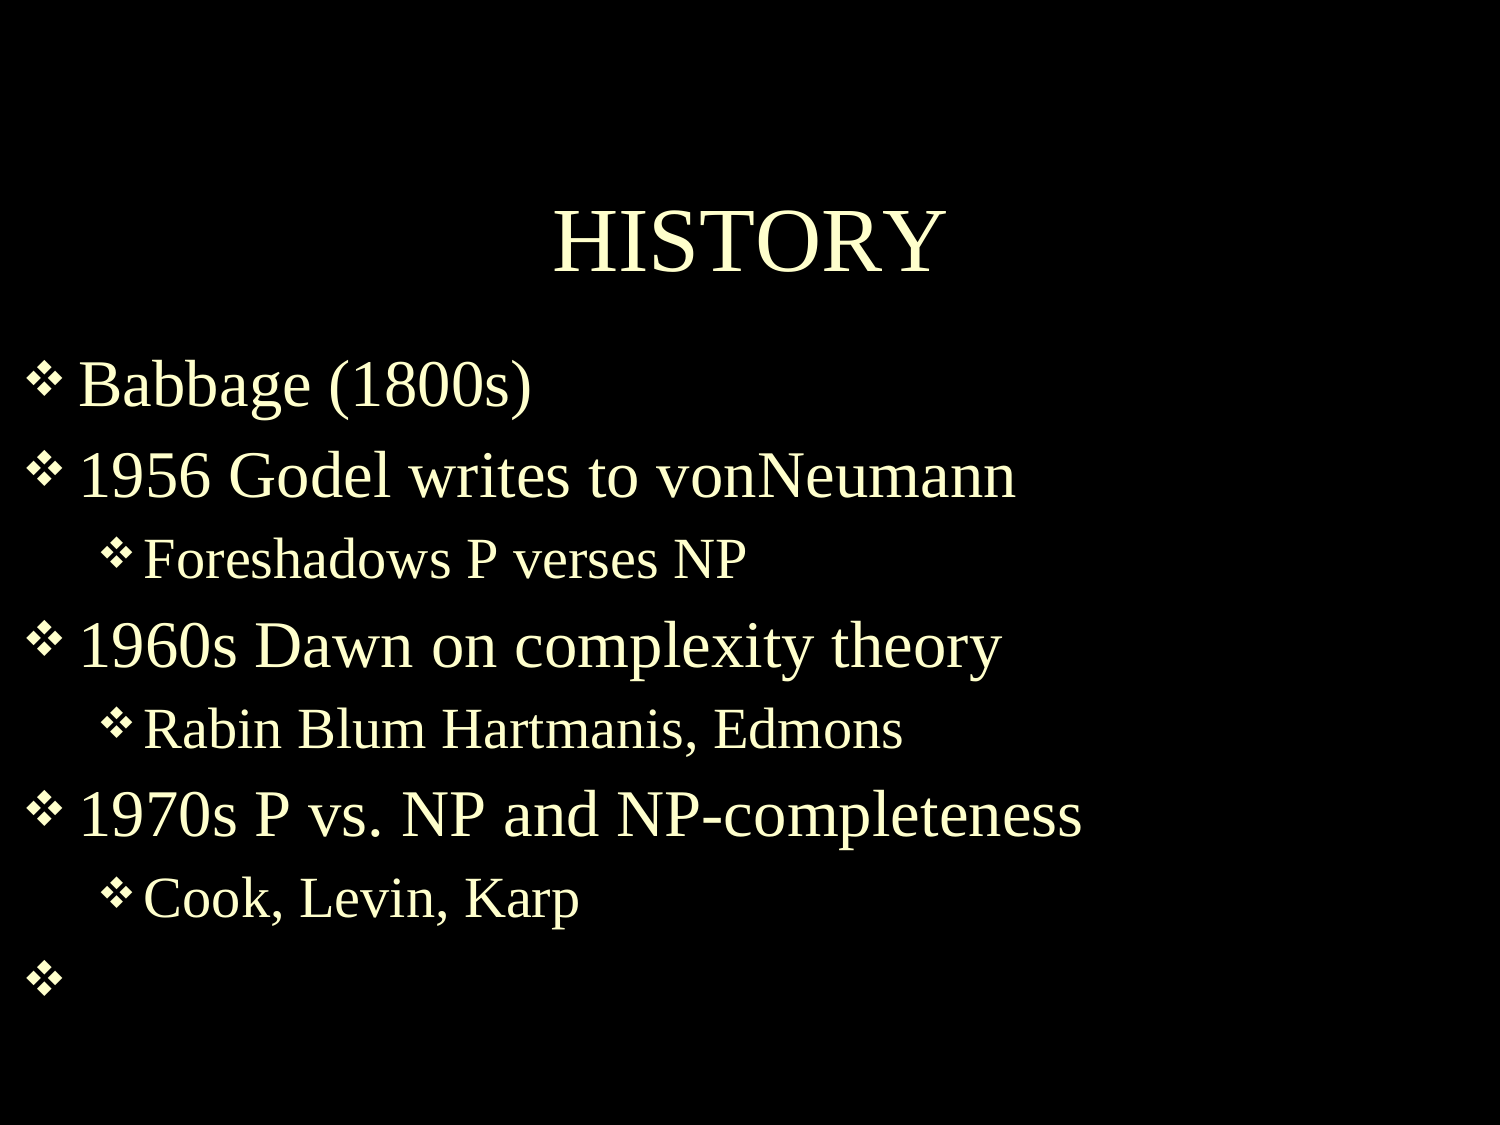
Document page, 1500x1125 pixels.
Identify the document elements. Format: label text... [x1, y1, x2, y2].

list Babbage (1800s) 1956 Godel writes to vonNeumann Foreshadows P verses NP 1960s Dawn on complexity theory Rabin Blum Hartmanis, Edmons 1970s P vs. NP and NP-completeness Cook, Levin, Karp [22, 347, 1482, 1090]
title HISTORY [22, 145, 1480, 336]
